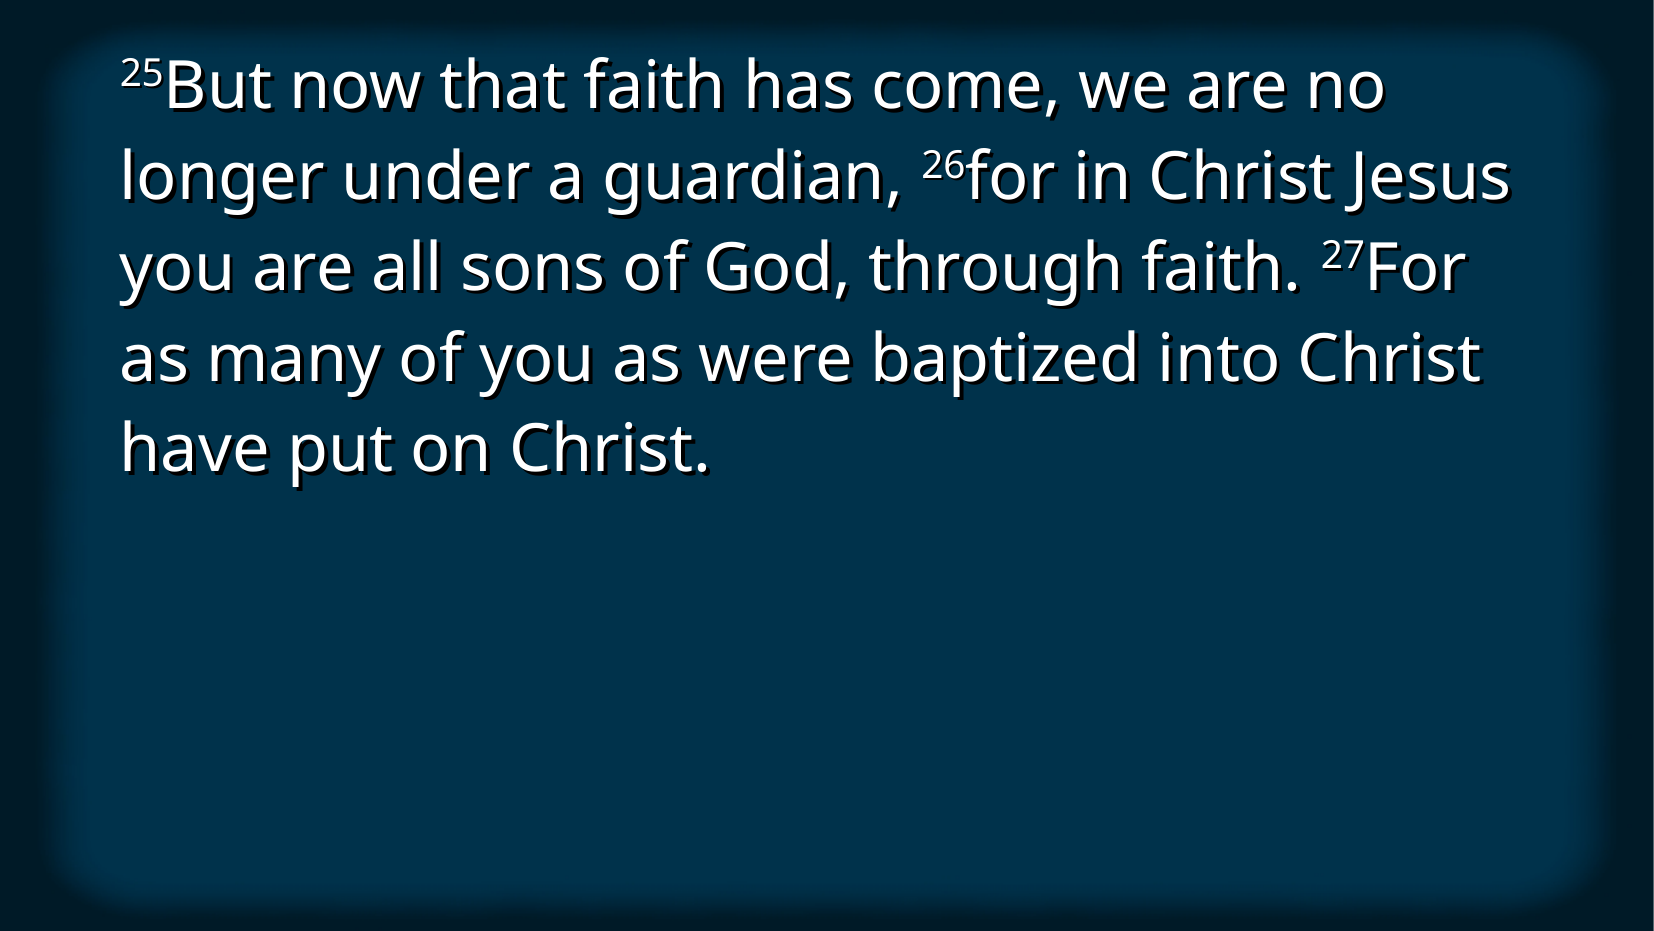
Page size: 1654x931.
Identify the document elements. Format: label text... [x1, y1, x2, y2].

text_box 25But now that faith has come, we are no longer under a guardian, 26for in Christ Jesus you are all sons of God, through faith. 27For as many of you as were baptized into Christ have put on Christ. [105, 30, 1561, 400]
picture [0, 0, 1654, 931]
